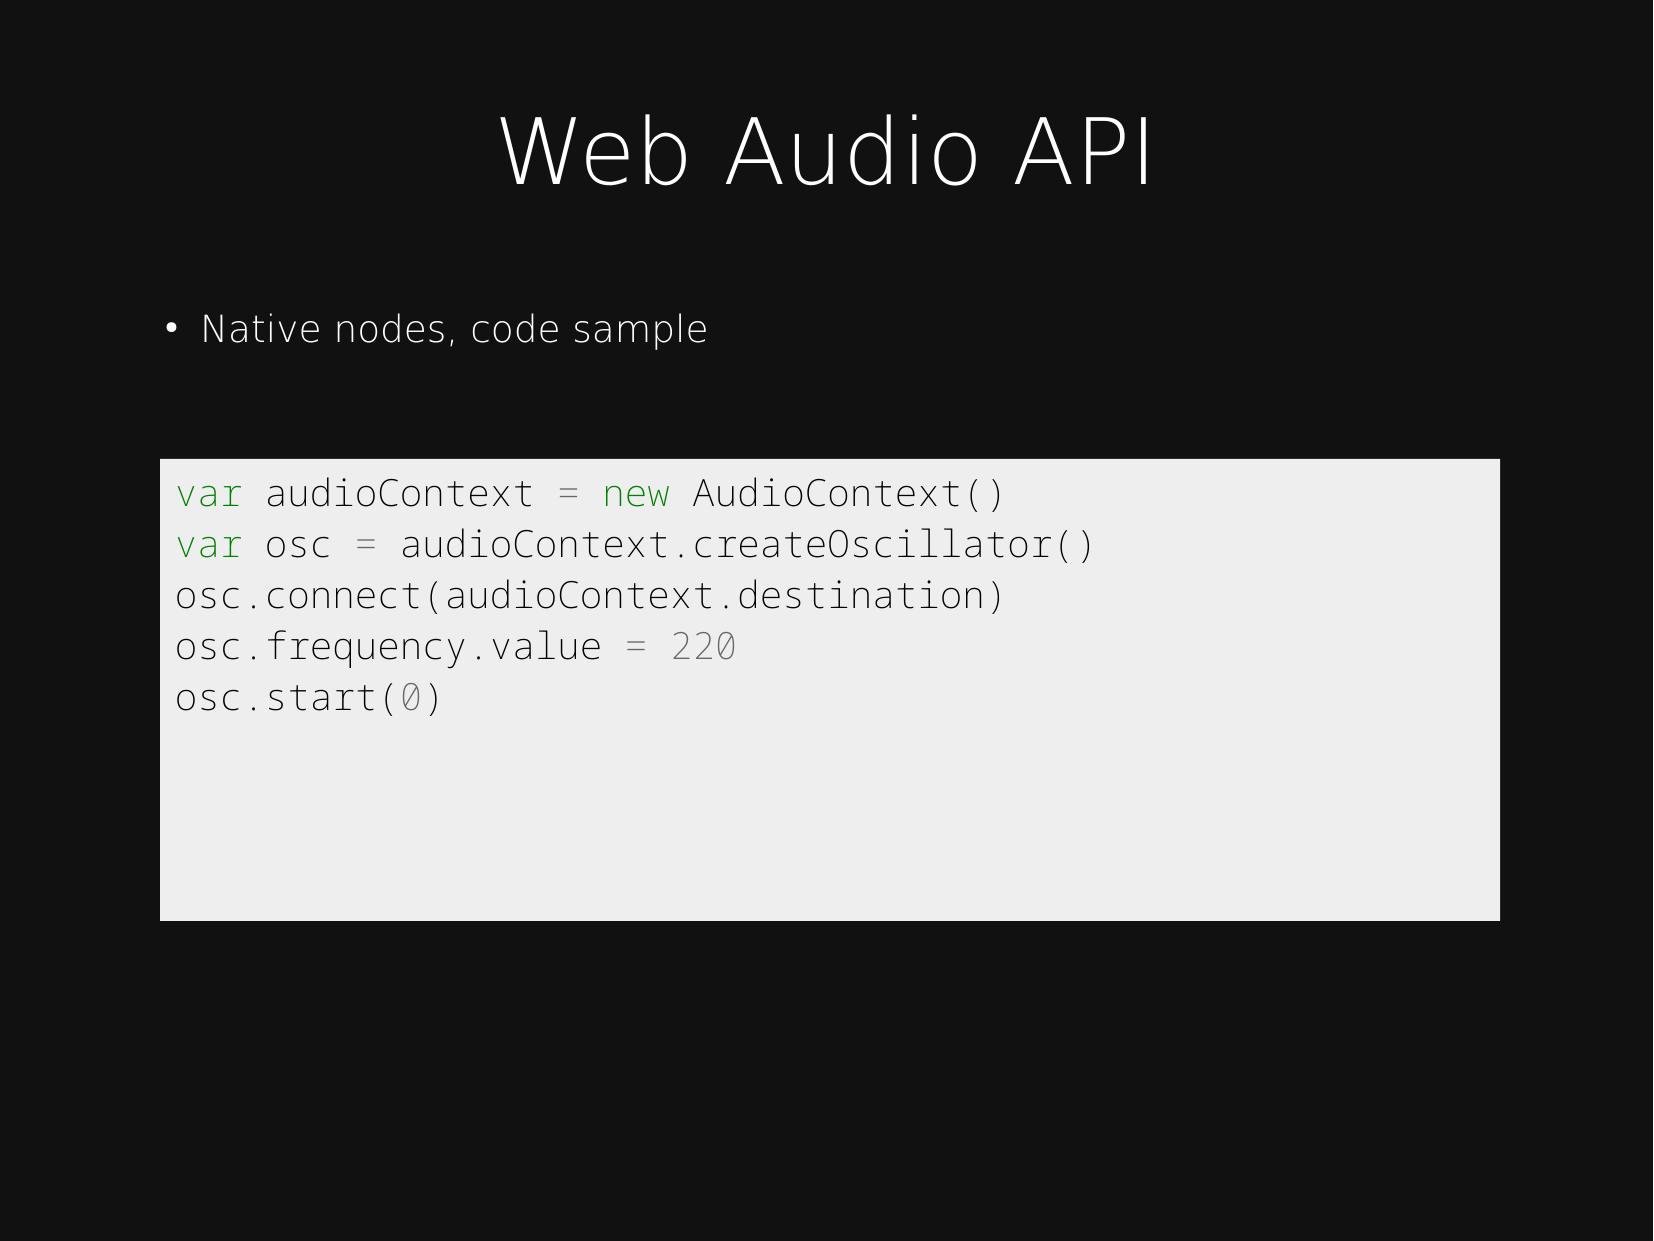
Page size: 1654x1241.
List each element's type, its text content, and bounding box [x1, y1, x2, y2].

text_box Native nodes, code sample [150, 300, 1501, 402]
text_box var audioContext = new AudioContext() var osc = audioContext.createOscillator() osc.connect(audioContext.destination) osc.frequency.value = 220 osc.start(0) [160, 458, 1501, 921]
title Web Audio API [82, 49, 1571, 257]
